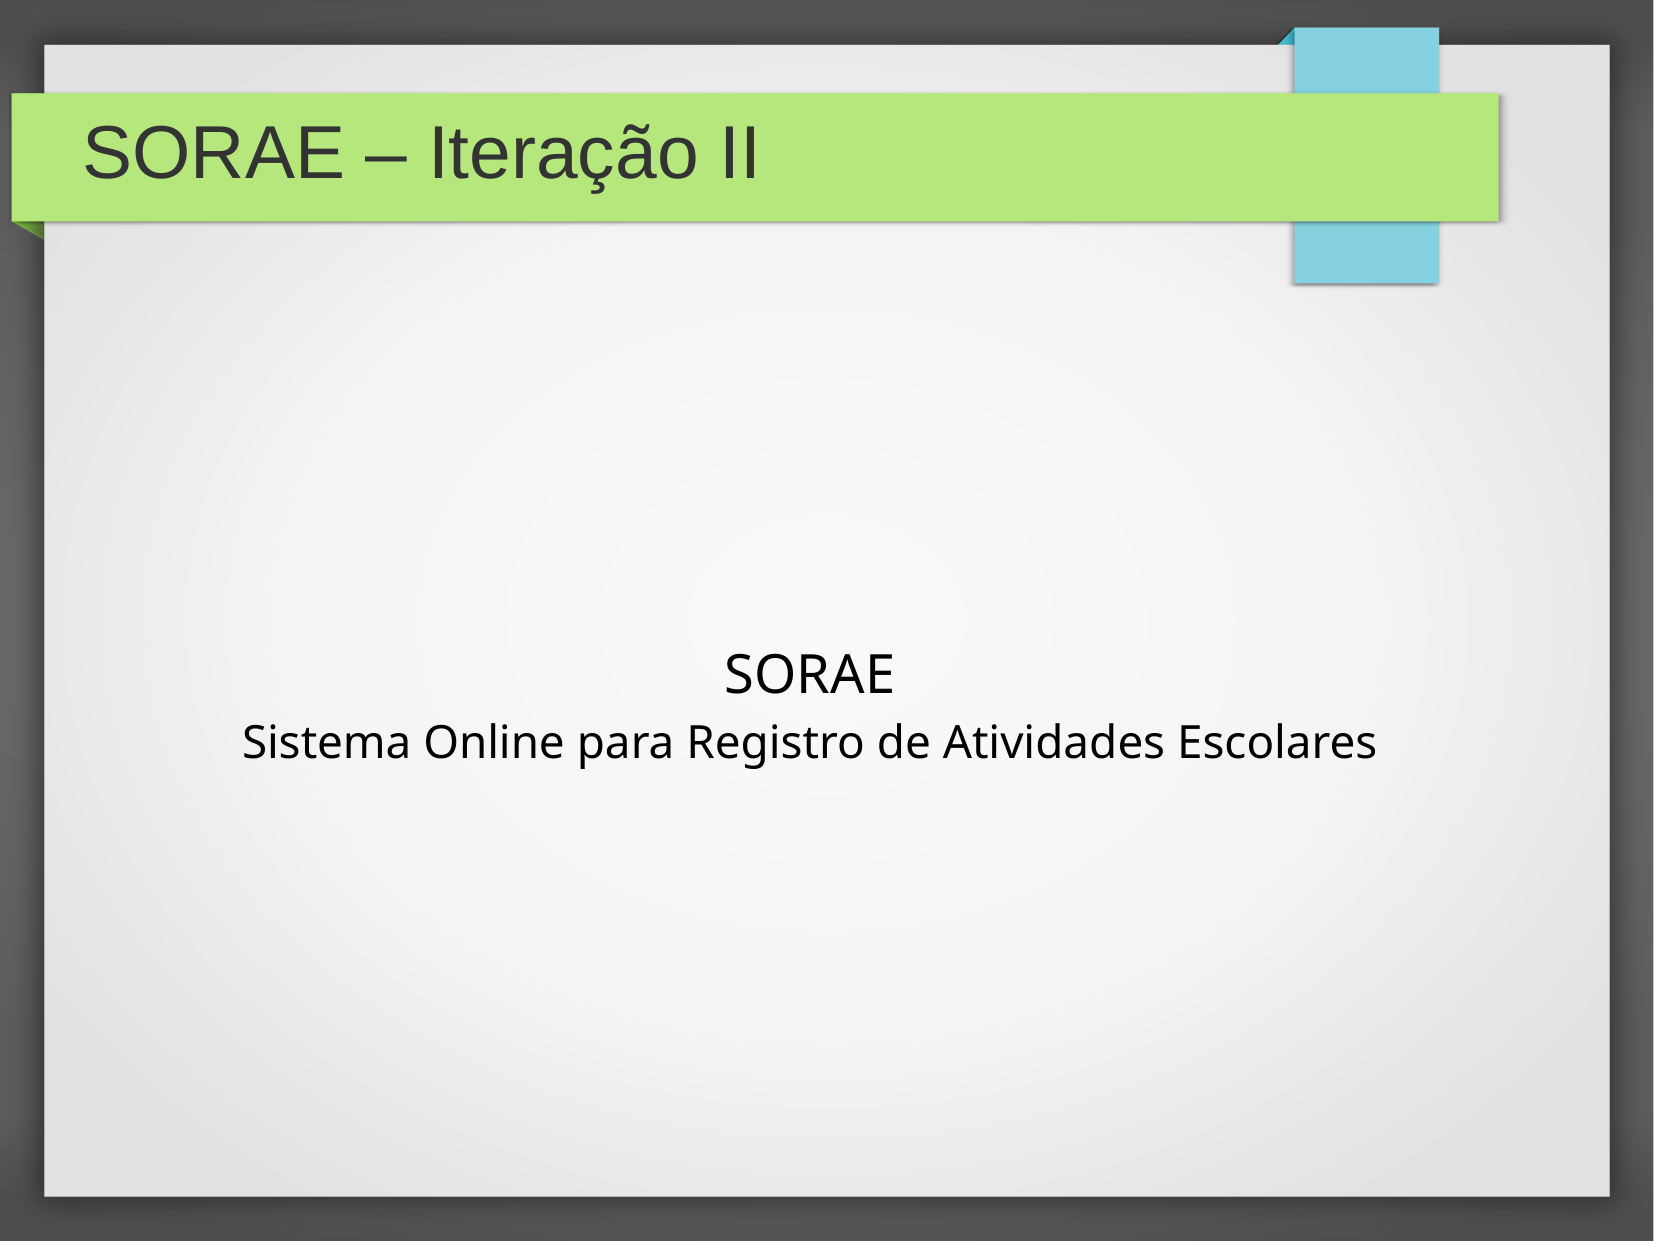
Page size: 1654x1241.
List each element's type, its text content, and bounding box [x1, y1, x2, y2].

subtitle SORAE Sistema Online para Registro de Atividades Escolares [82, 343, 1538, 1063]
picture [0, 0, 1654, 1241]
title SORAE – Iteração II [82, 49, 1571, 257]
